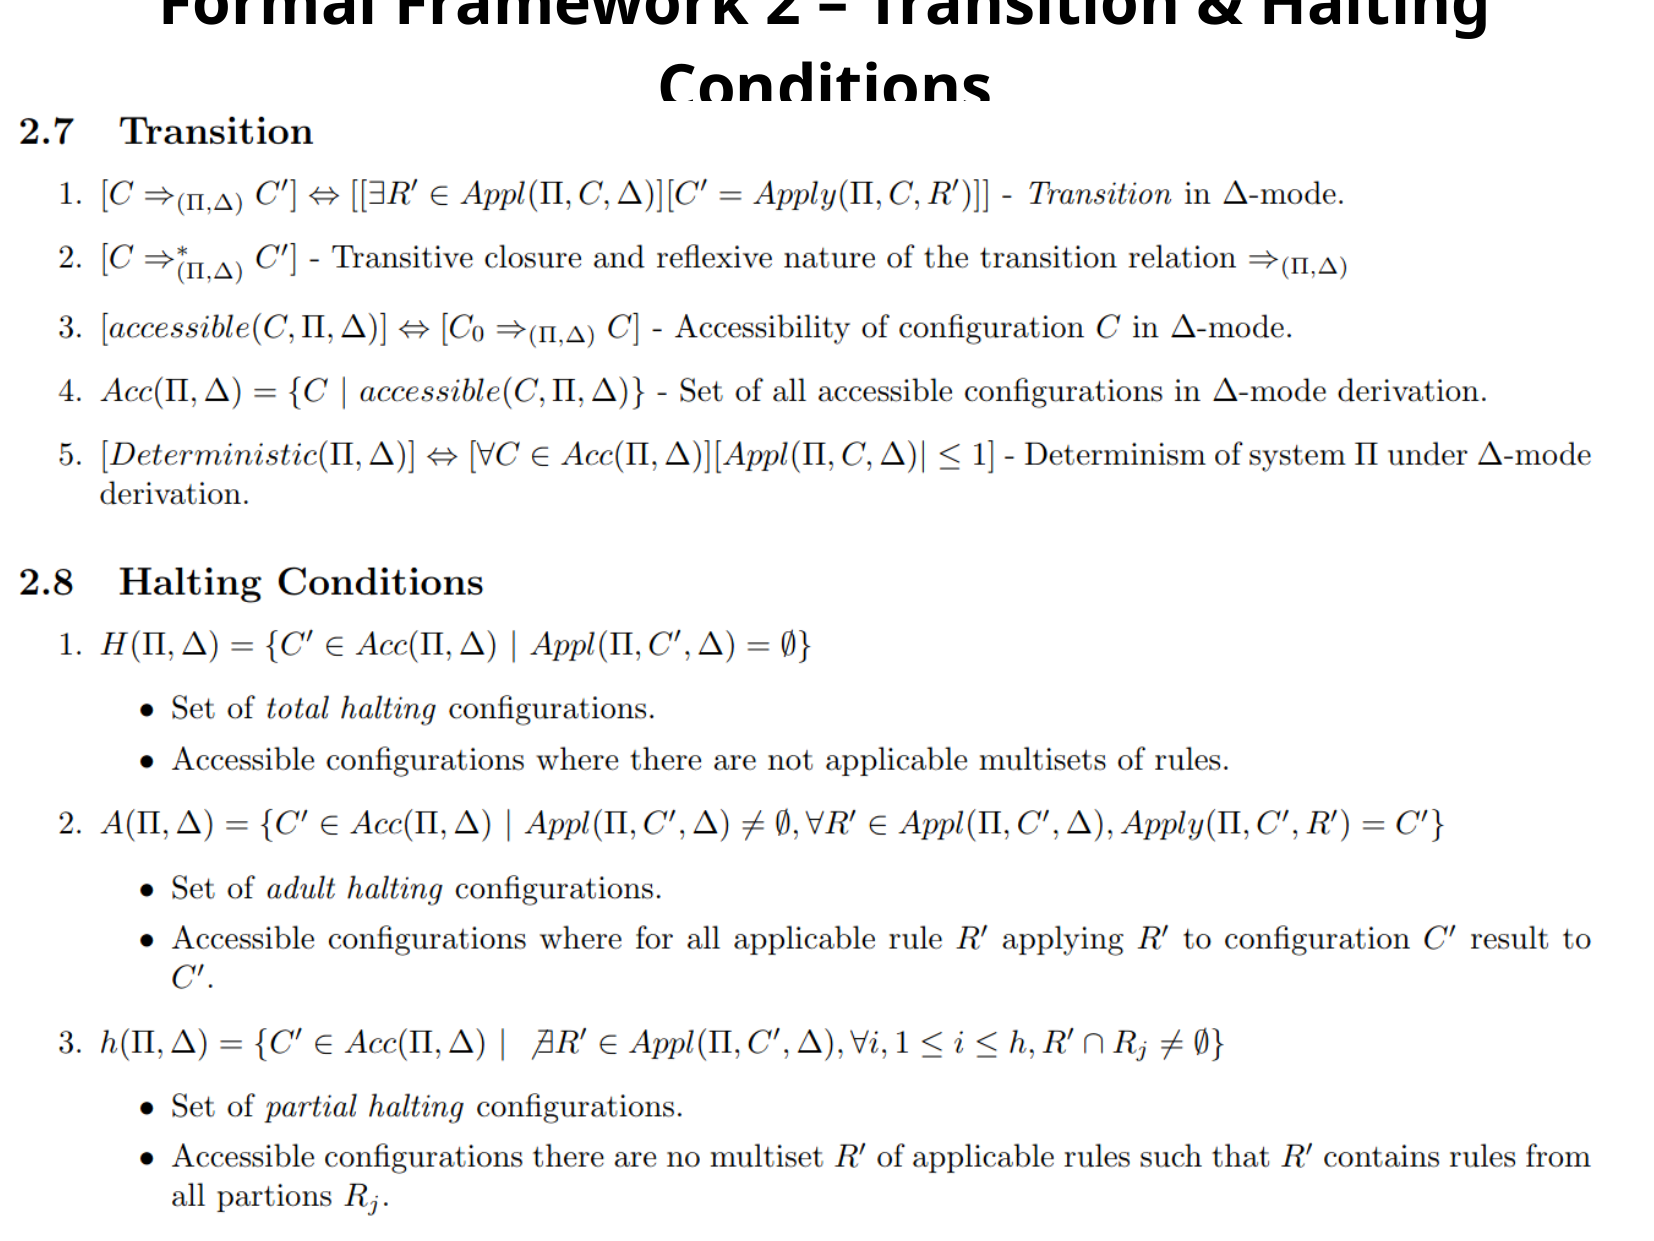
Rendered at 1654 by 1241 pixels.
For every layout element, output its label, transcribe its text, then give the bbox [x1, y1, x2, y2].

title Formal Framework 2 – Transition & Halting Conditions [0, 1, 1651, 84]
picture [1, 101, 1654, 1239]
